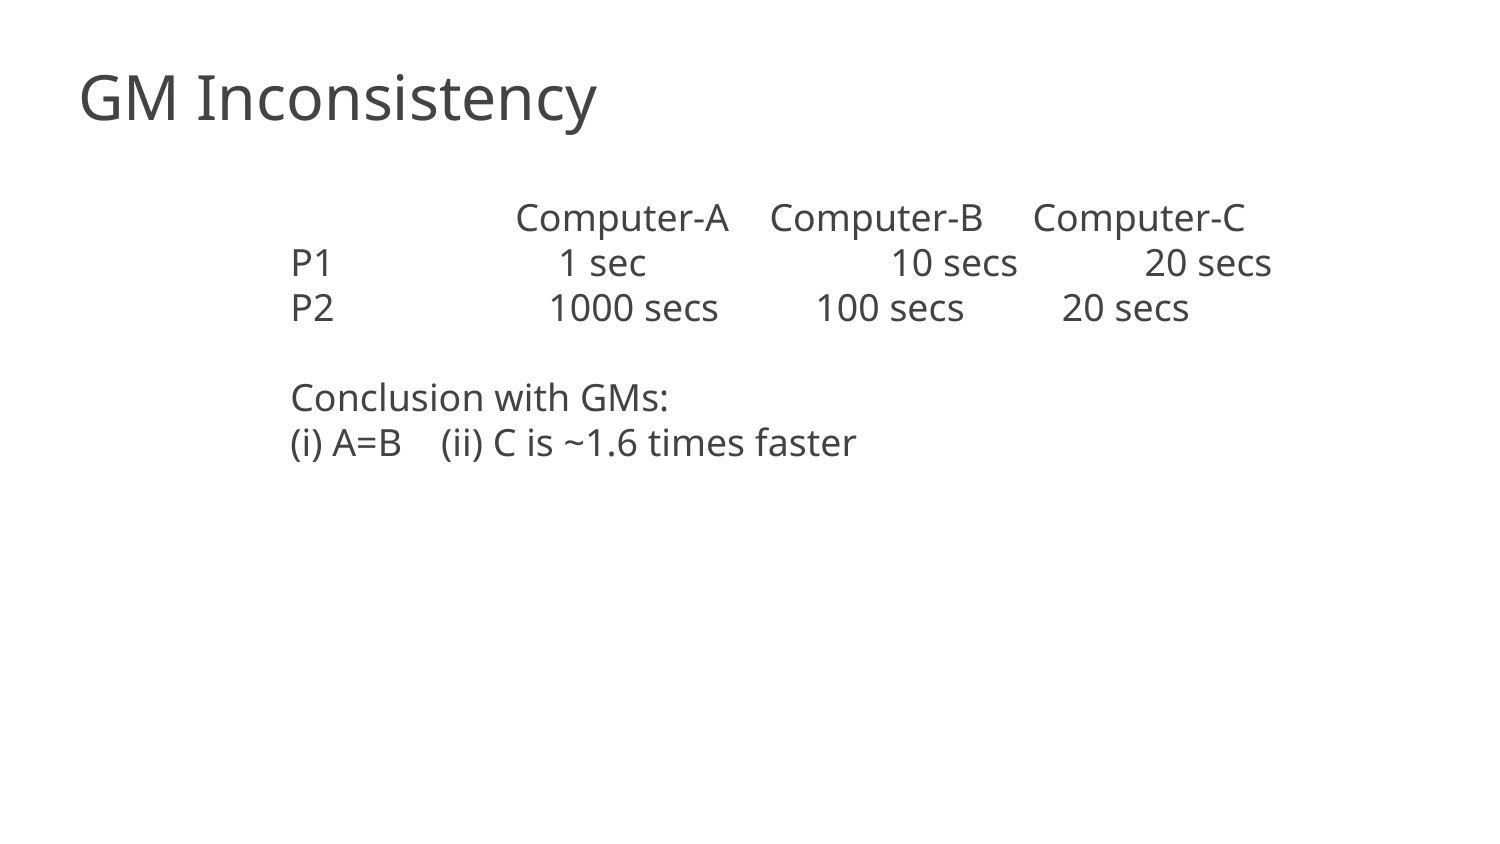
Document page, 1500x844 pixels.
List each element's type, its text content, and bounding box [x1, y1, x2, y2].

text_box Computer-A Computer-B Computer-C P1 1 sec 10 secs 20 secs P2 1000 secs 100 secs 20 secs Conclusion with GMs: (i) A=B (ii) C is ~1.6 times faster [200, 179, 1341, 842]
text_box GM Inconsistency [14, 43, 1022, 157]
